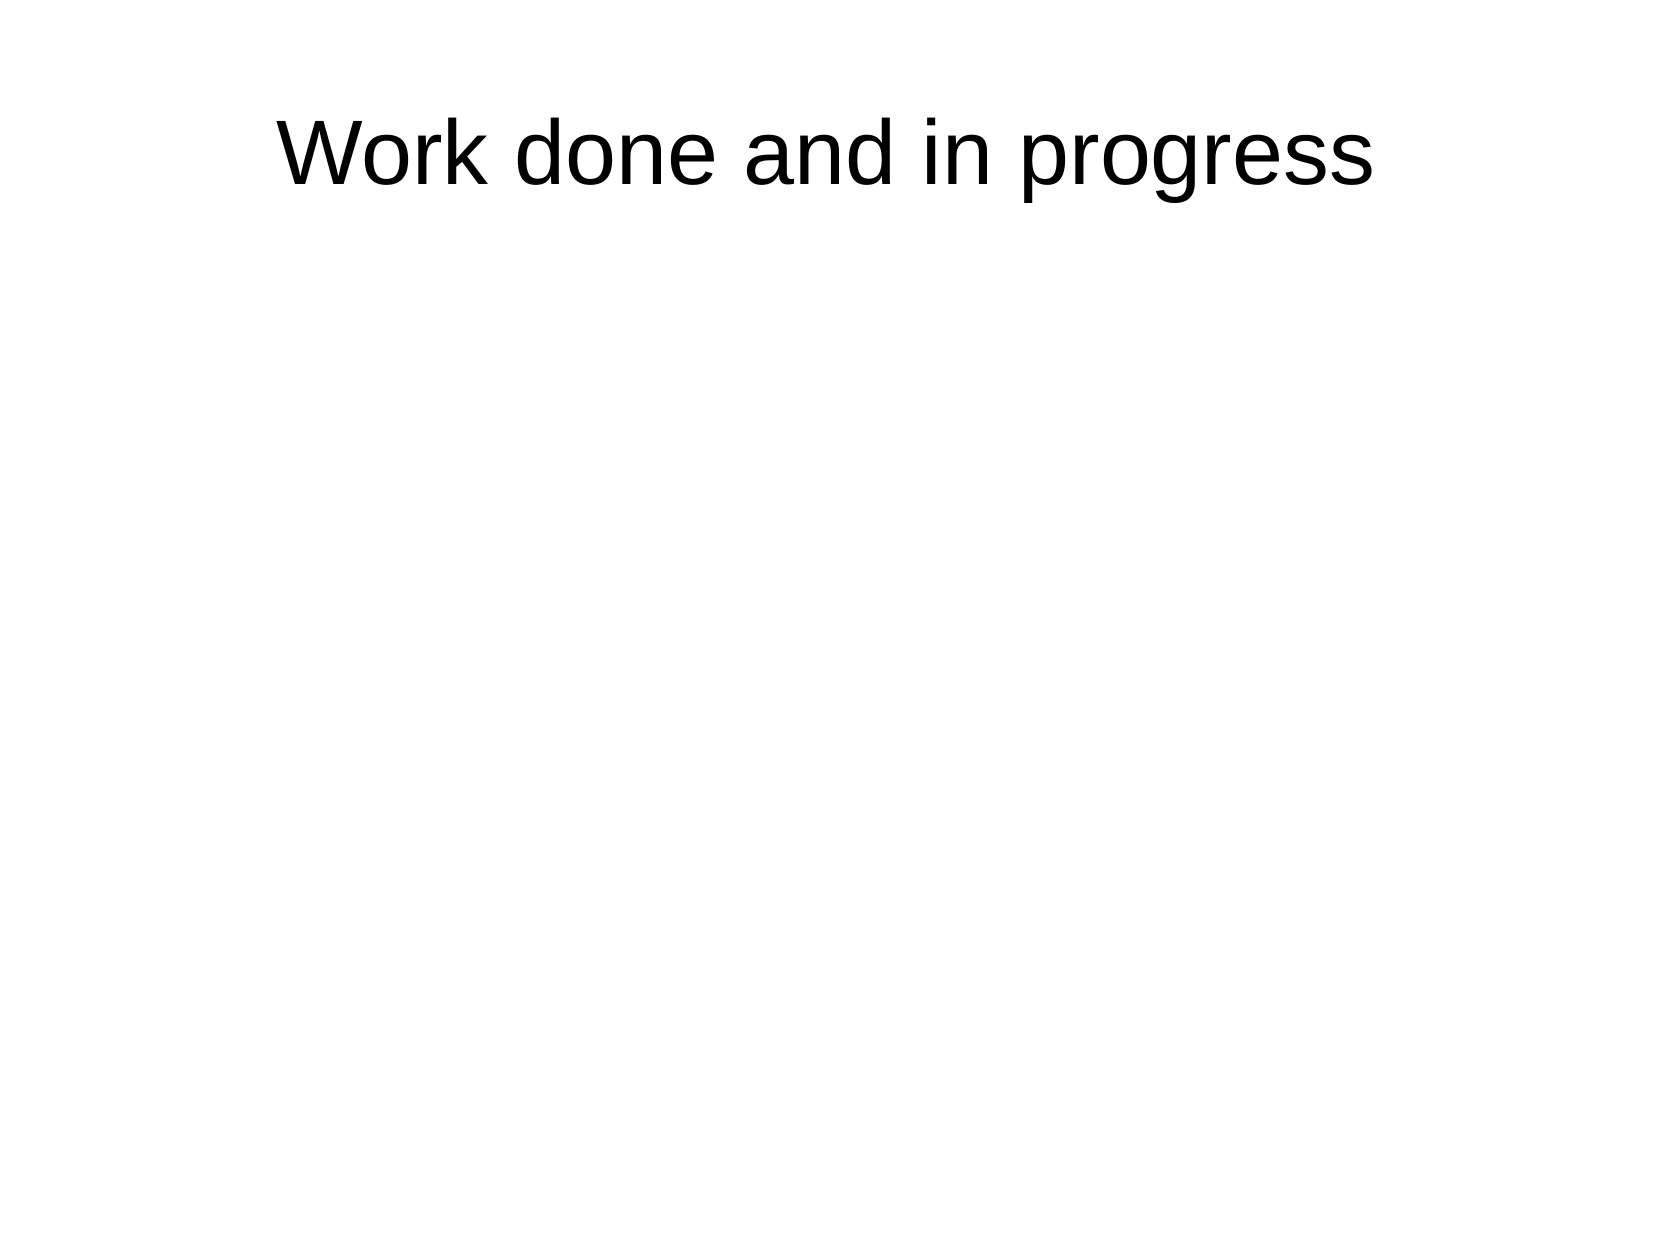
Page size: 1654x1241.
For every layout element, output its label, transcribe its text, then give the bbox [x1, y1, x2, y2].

title Work done and in progress [82, 49, 1571, 257]
